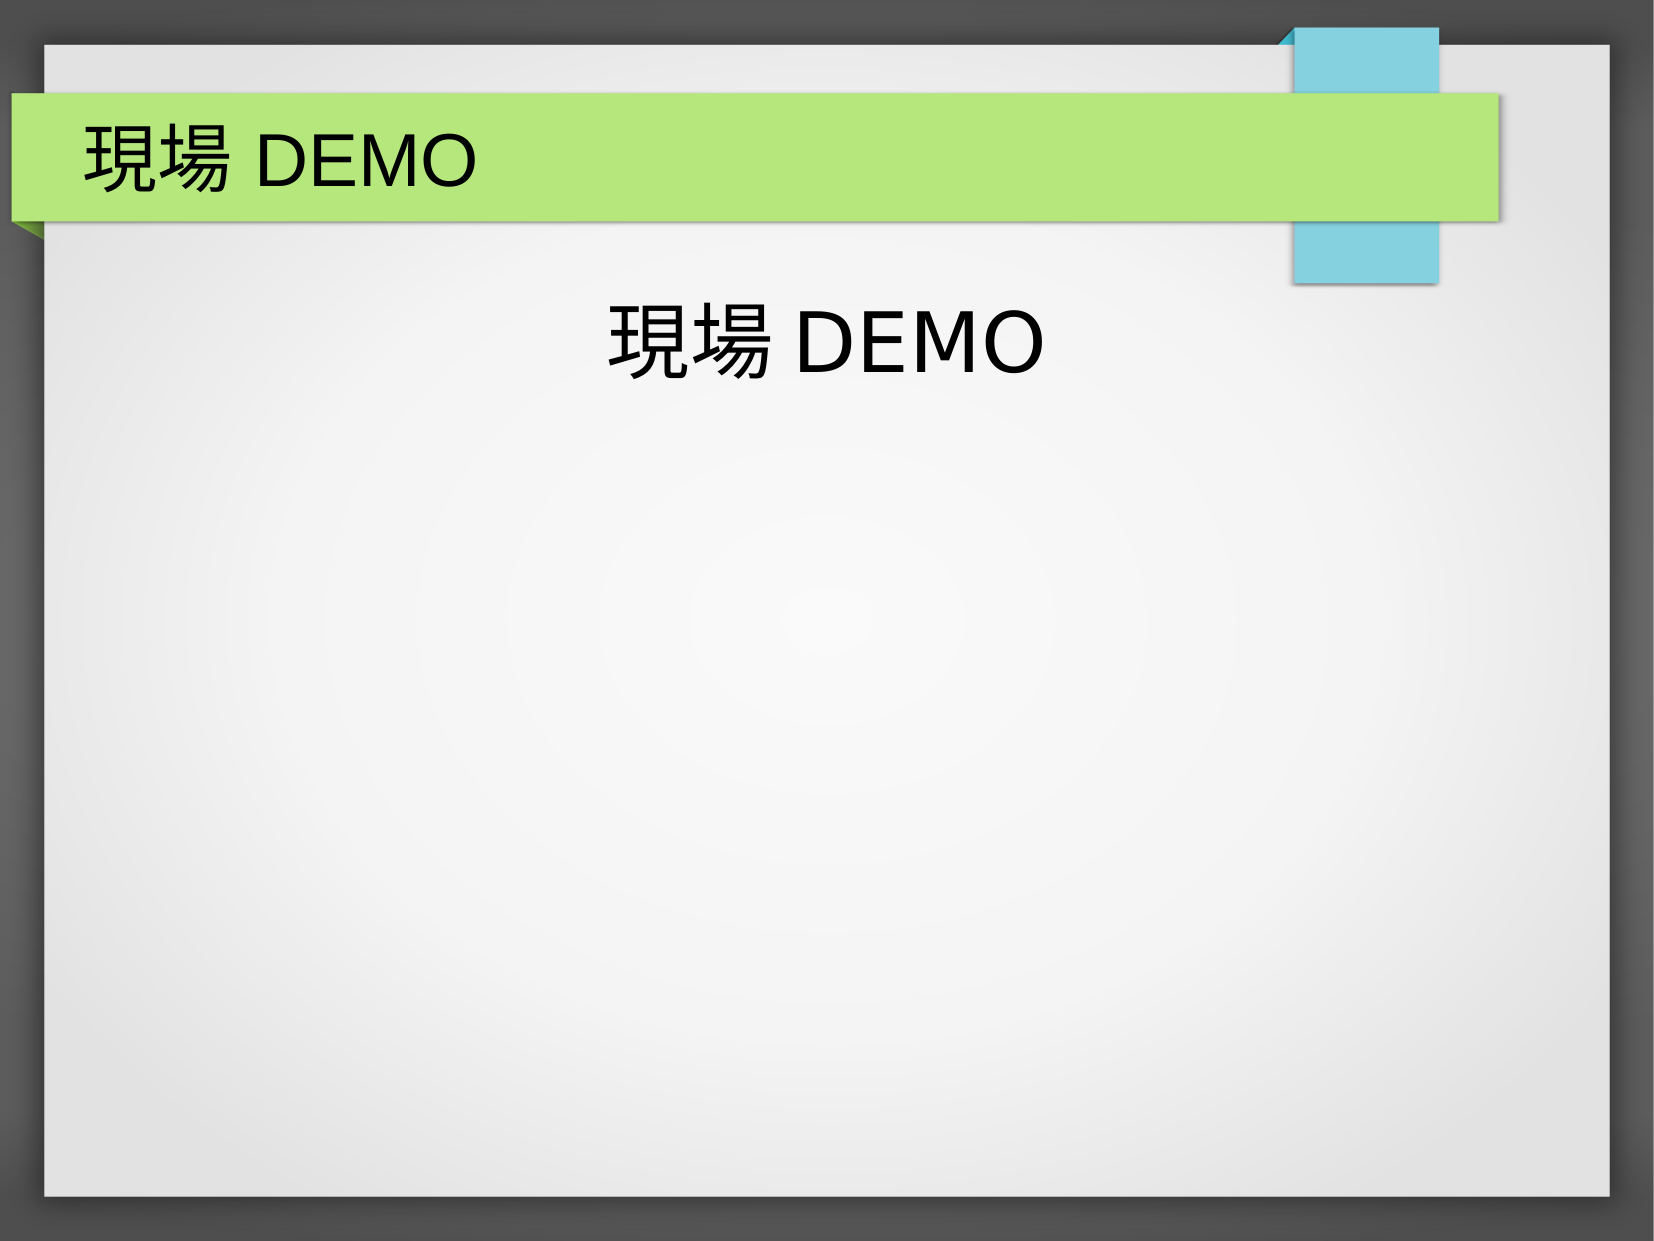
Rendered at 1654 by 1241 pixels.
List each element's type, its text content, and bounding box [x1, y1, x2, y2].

title 現場DEMO [82, 94, 1264, 213]
picture [0, 0, 1654, 1241]
list 現場DEMO [82, 295, 1571, 1015]
